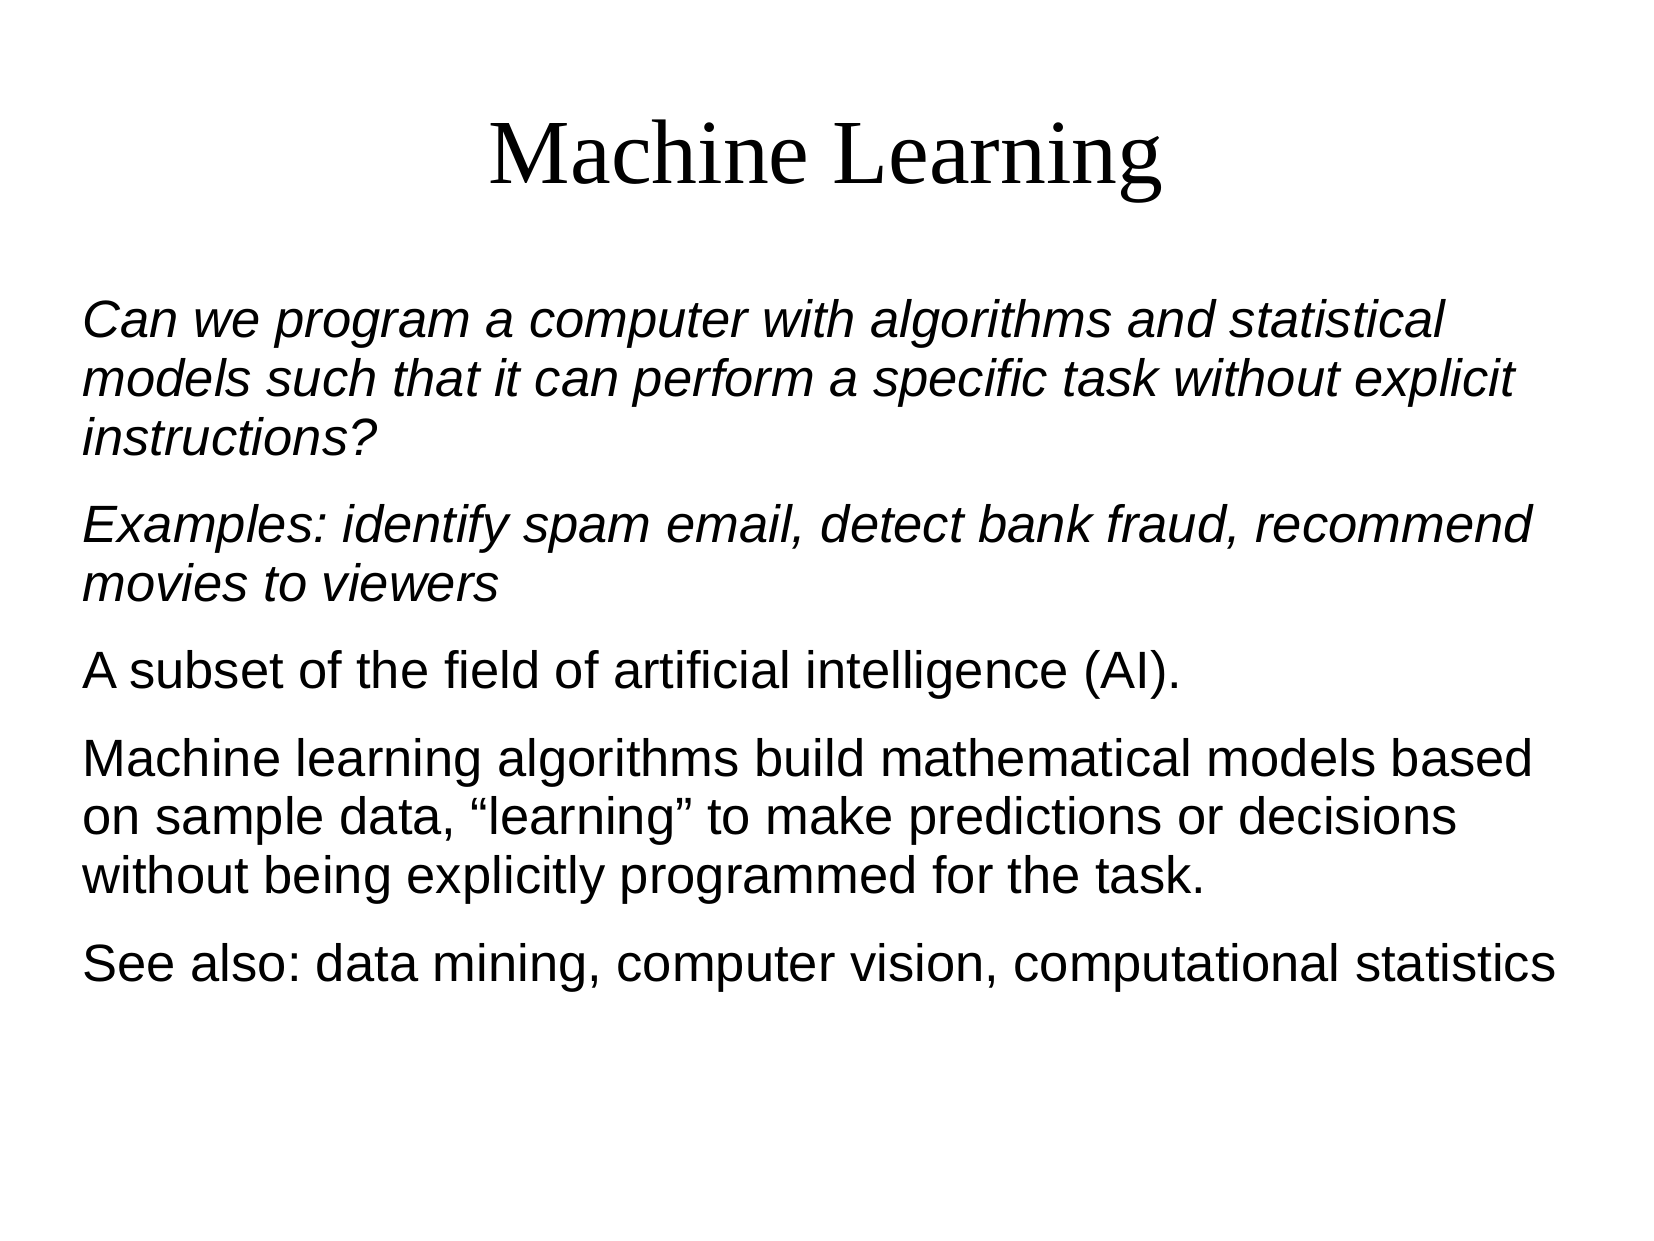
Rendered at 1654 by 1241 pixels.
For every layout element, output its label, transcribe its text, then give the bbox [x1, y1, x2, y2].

list Can we program a computer with algorithms and statistical models such that it can perform a specific task without explicit instructions? Examples: identify spam email, detect bank fraud, recommend movies to viewers A subset of the field of artificial intelligence (AI). Machine learning algorithms build mathematical models based on sample data, “learning” to make predictions or decisions without being explicitly programmed for the task. See also: data mining, computer vision, computational statistics [82, 290, 1571, 1010]
title Machine Learning [82, 49, 1571, 257]
